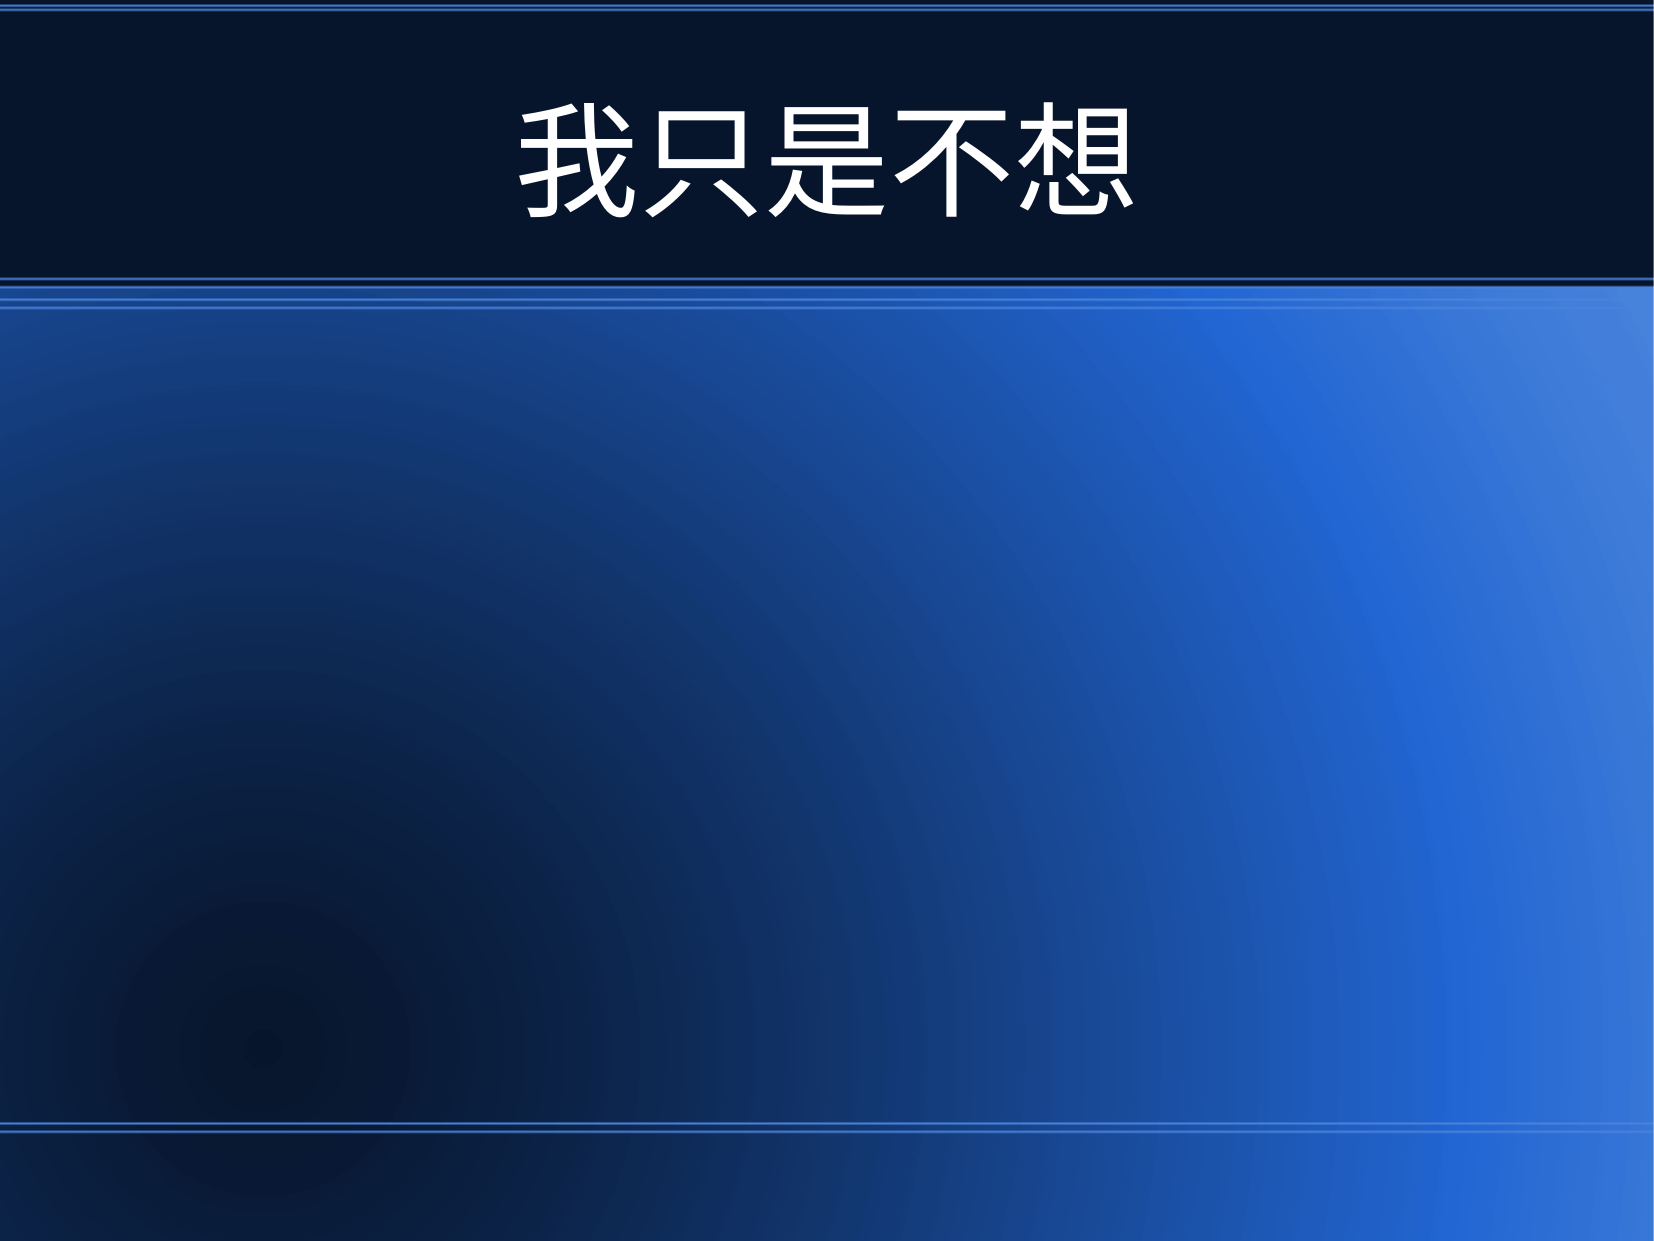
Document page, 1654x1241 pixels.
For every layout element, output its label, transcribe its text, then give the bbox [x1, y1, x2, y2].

picture [0, 0, 1654, 1241]
title 我只是不想 [82, 49, 1571, 257]
